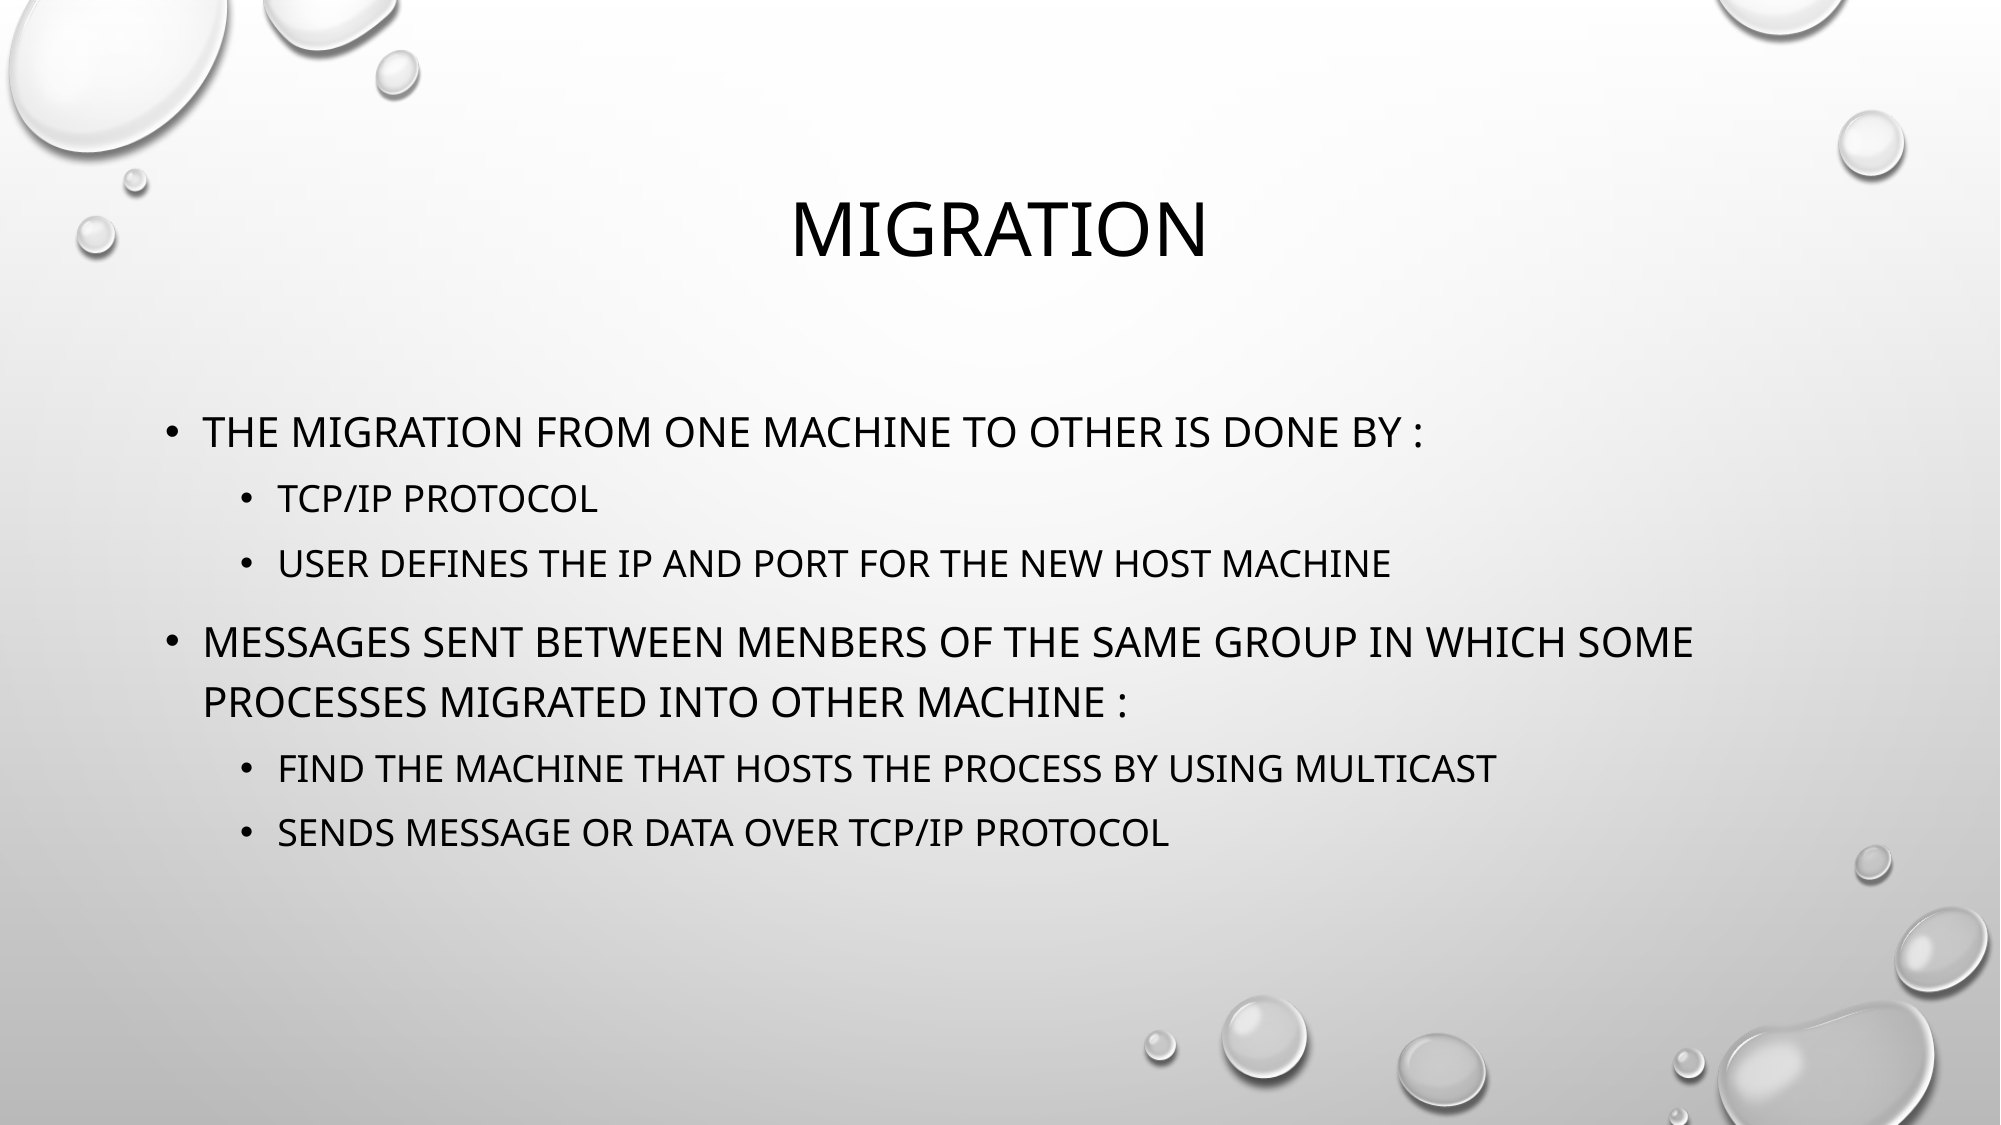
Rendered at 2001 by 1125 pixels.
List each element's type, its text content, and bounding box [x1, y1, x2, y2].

picture [0, 0, 2000, 1125]
list THE MIGRATION FROM ONE MACHINE TO OTHER IS DONE BY : Tcp/ip protocol User defines the ip and port for the new host machine Messages sent between menbers of the same group in which some processes migrated into other machine : Find the machine that hosts the process by using multicast Sends message or data over tcp/ip protocol [149, 388, 1850, 950]
title MIGRATION [149, 101, 1851, 364]
